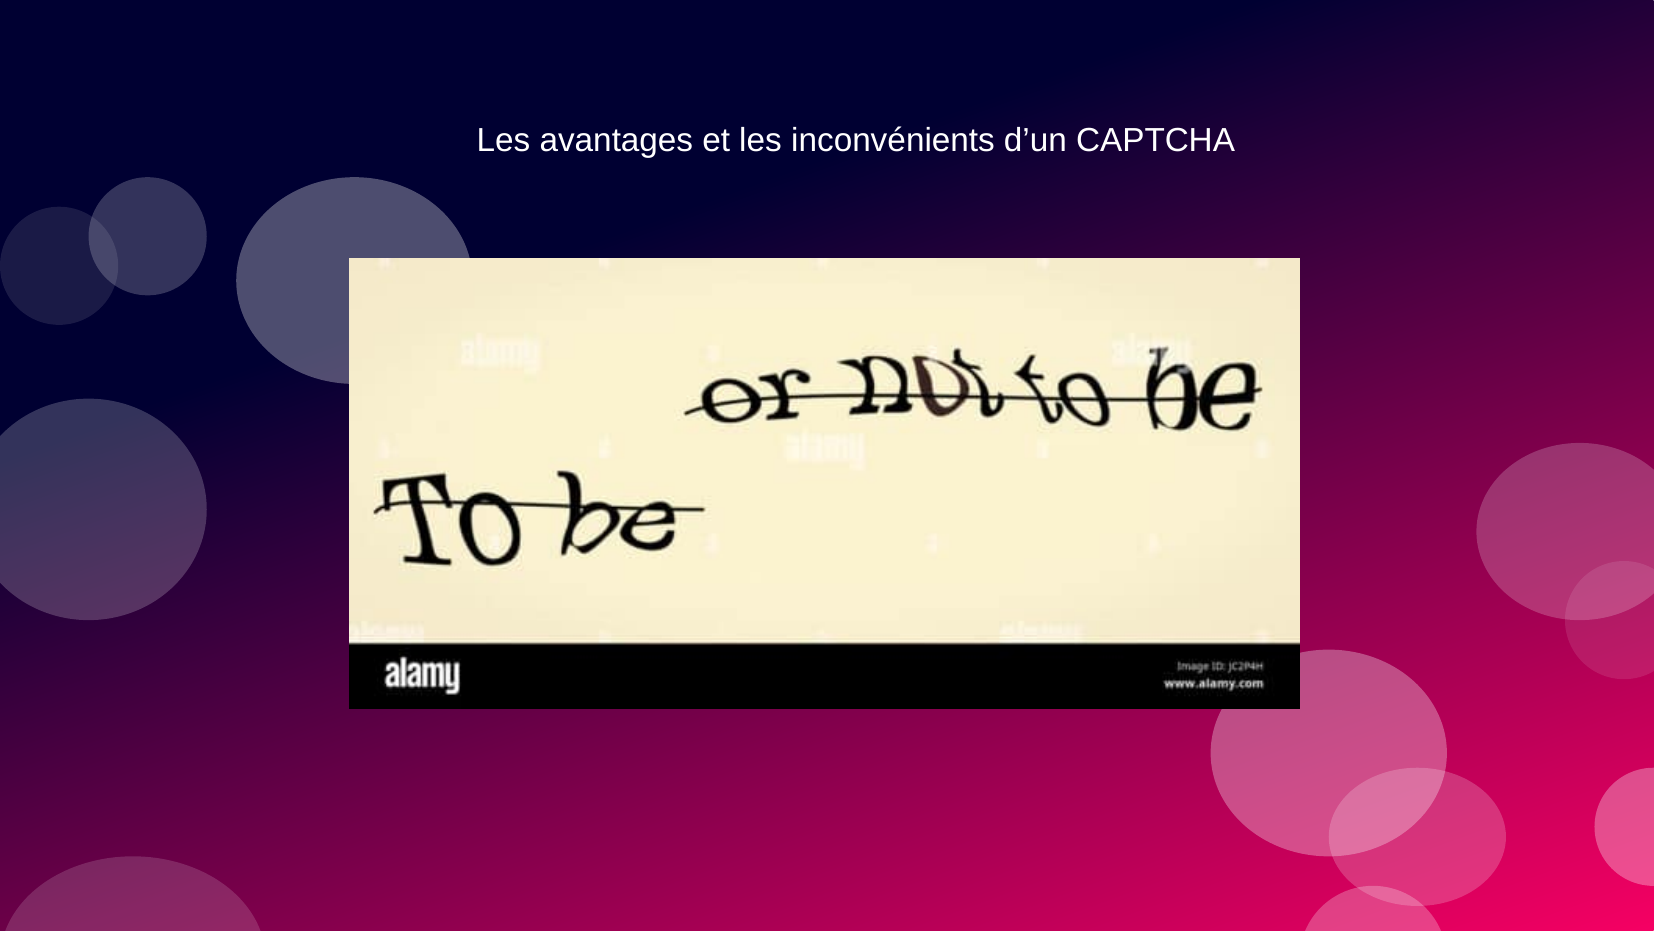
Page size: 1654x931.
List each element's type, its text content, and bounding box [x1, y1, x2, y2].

picture [349, 258, 1300, 709]
title Les avantages et les inconvénients d’un CAPTCHA [118, 59, 1595, 222]
